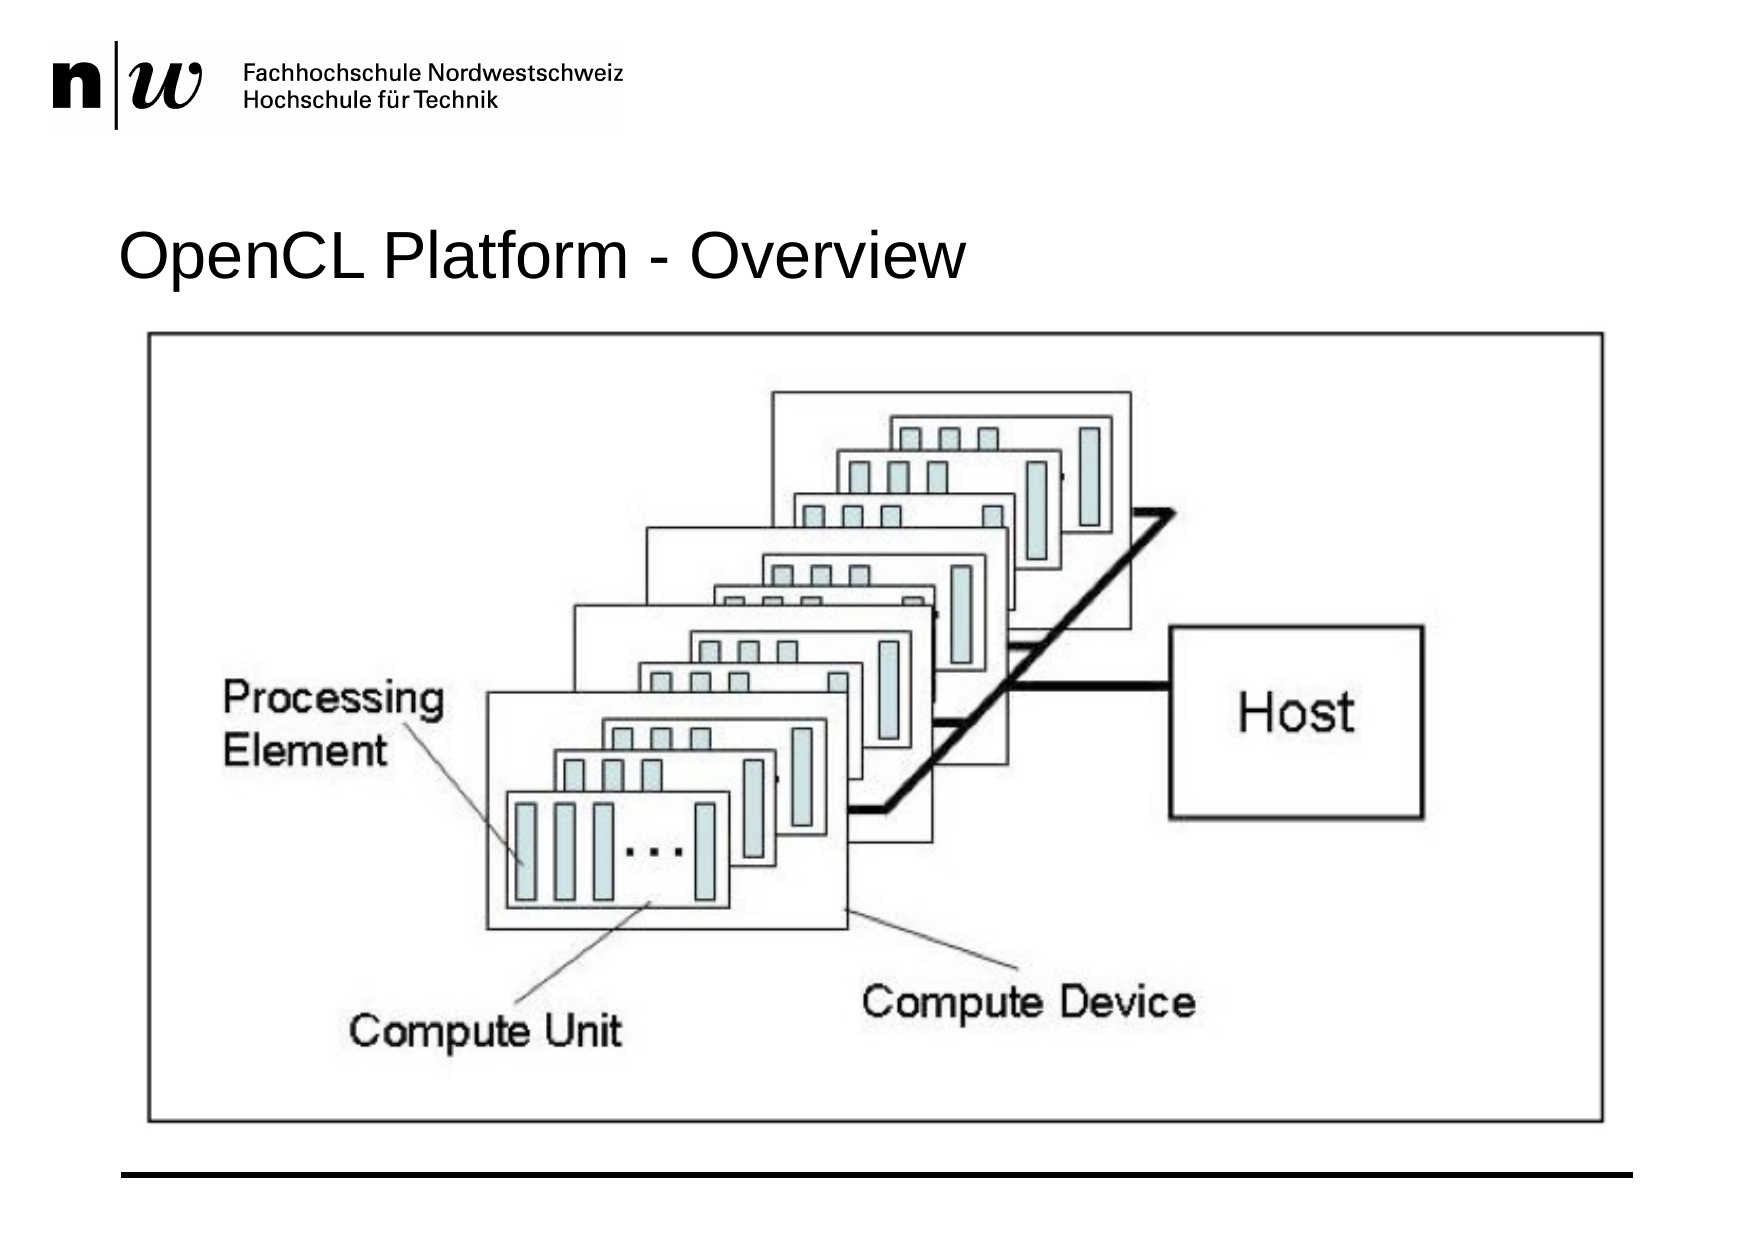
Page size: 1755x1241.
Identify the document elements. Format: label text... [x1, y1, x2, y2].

picture [53, 41, 623, 130]
picture [118, 307, 1642, 1153]
text_box OpenCL Platform - Overview [118, 212, 1606, 296]
